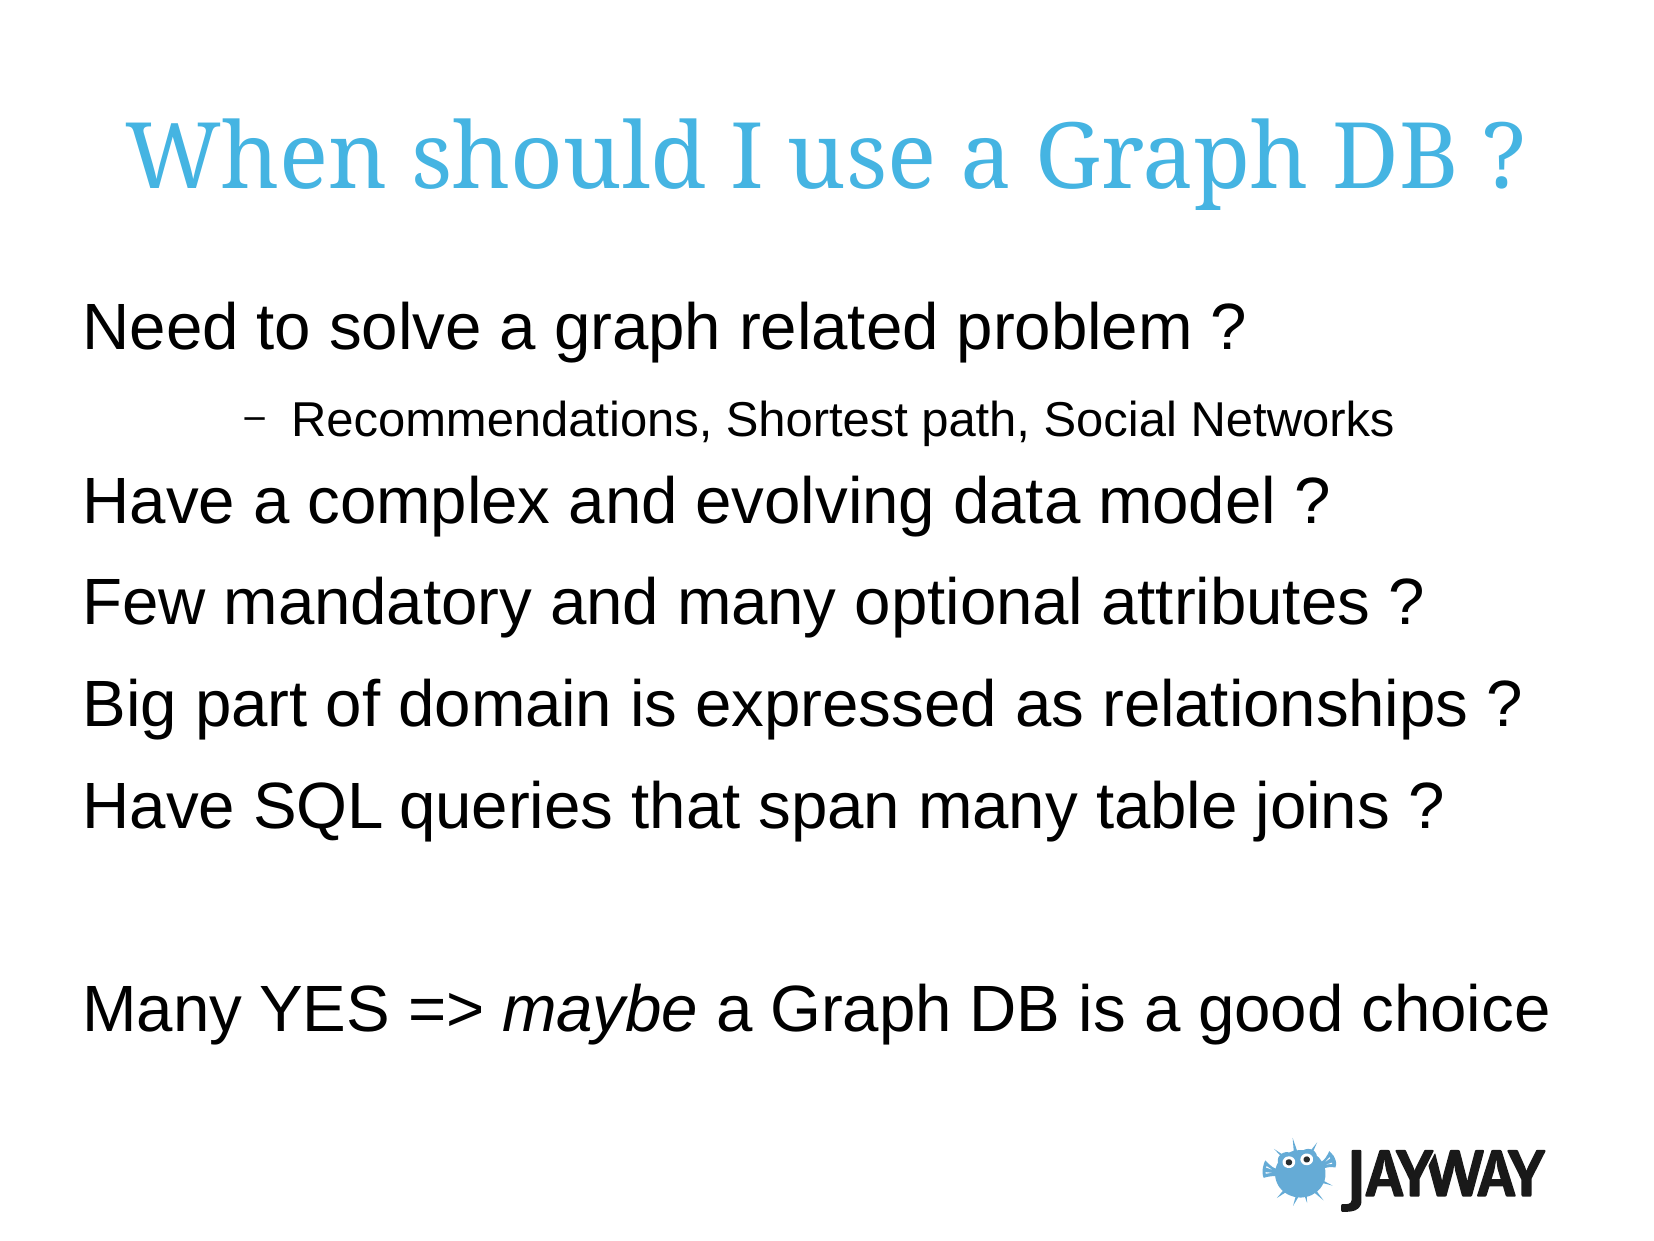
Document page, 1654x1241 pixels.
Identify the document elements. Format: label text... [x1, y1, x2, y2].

title When should I use a Graph DB ? [82, 56, 1571, 250]
list Need to solve a graph related problem ? Recommendations, Shortest path, Social Networks Have a complex and evolving data model ? Few mandatory and many optional attributes ? Big part of domain is expressed as relationships ? Have SQL queries that span many table joins ? Many YES => maybe a Graph DB is a good choice [82, 290, 1571, 1109]
